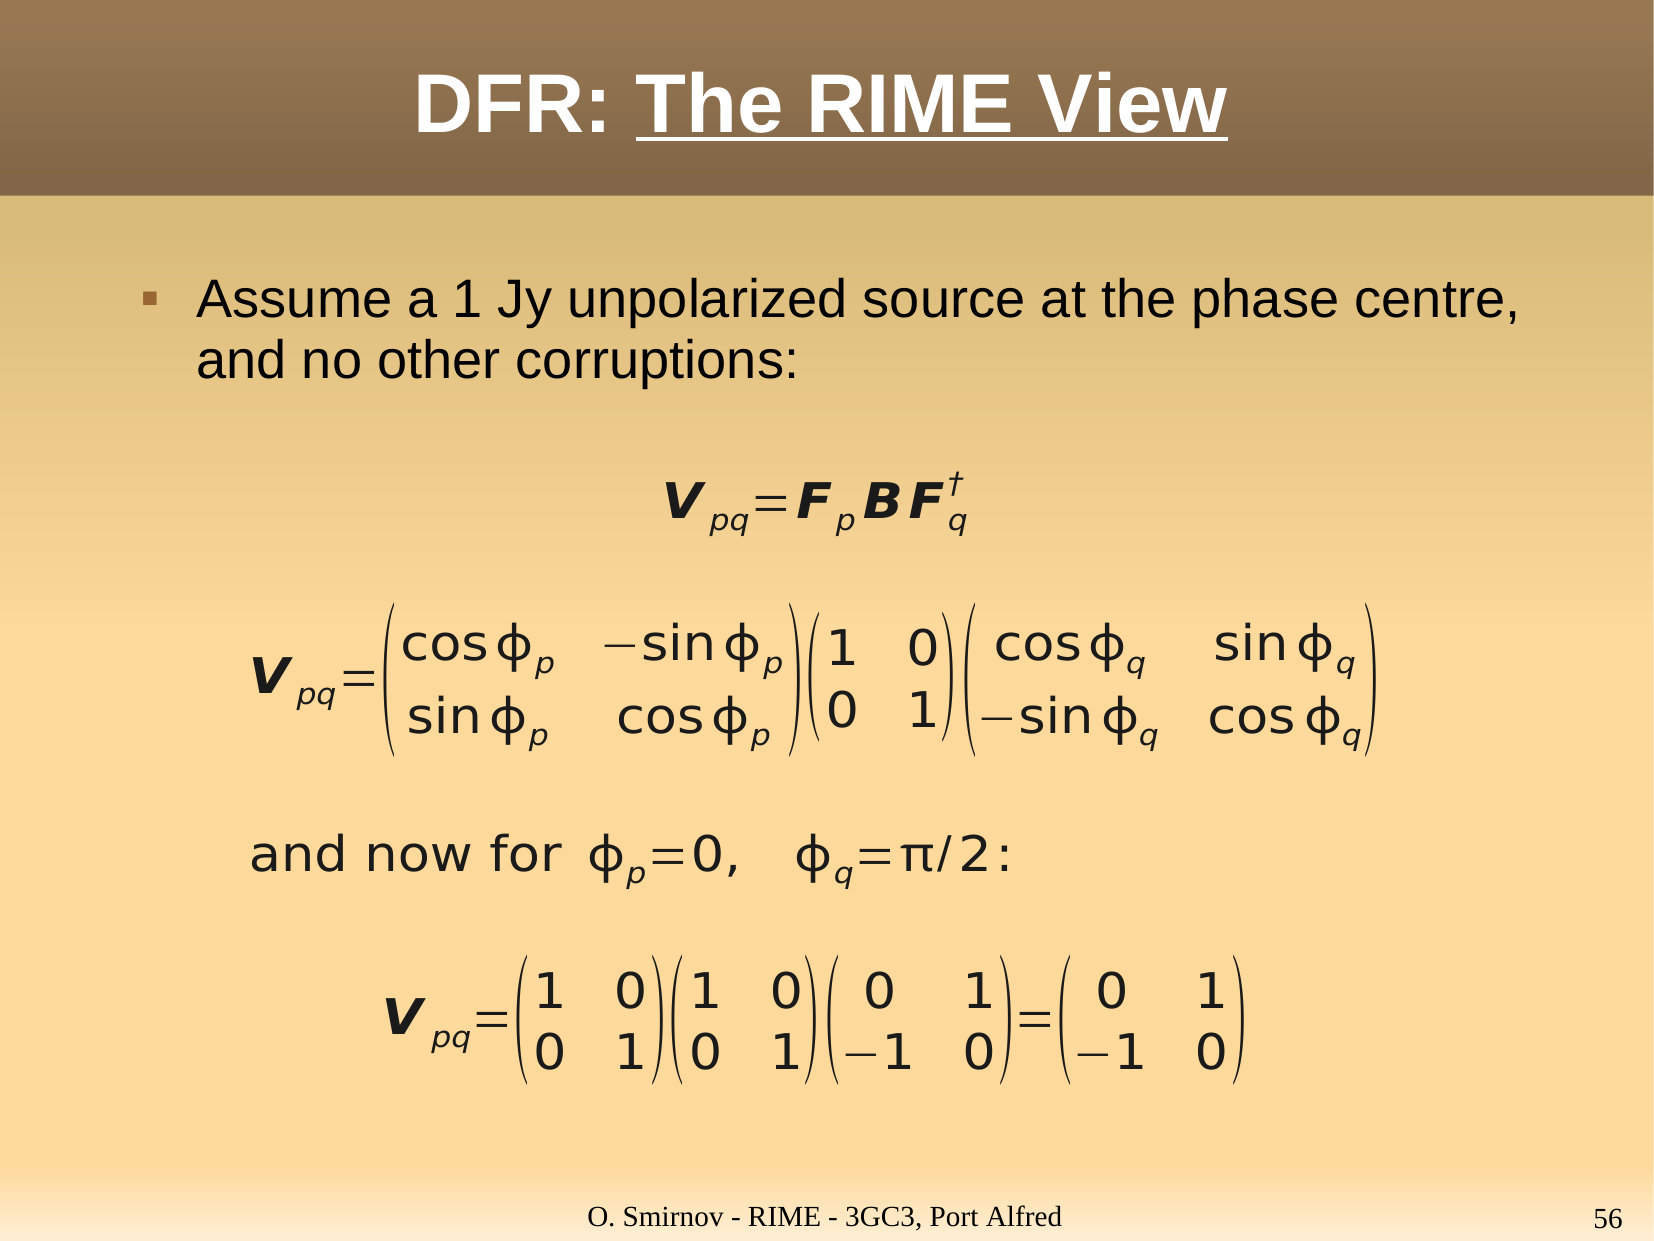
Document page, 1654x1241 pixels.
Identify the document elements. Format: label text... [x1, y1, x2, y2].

picture [0, 0, 1654, 1241]
title DFR: The RIME View [76, 0, 1565, 208]
chart [242, 466, 1388, 1088]
list Assume a 1 Jy unpolarized source at the phase centre, and no other corruptions: [125, 268, 1538, 1088]
